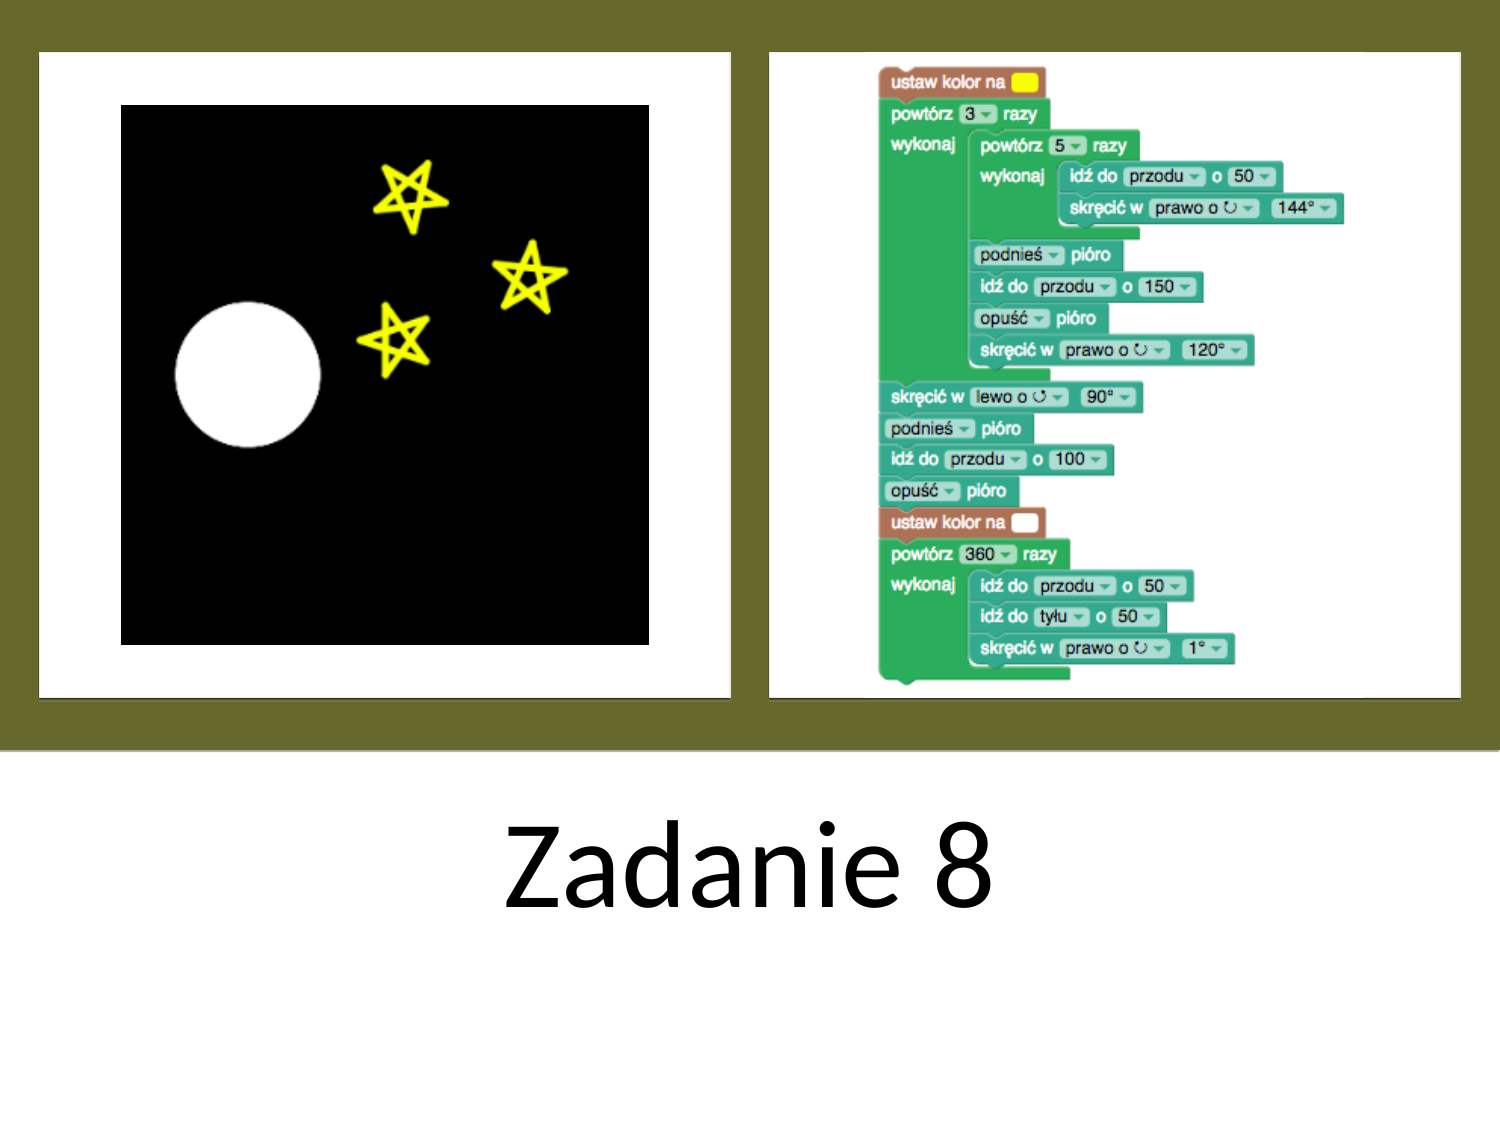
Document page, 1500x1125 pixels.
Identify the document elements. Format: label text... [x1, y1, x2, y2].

text_box [0, 0, 1500, 750]
title Zadanie 8 [187, 761, 1313, 942]
picture [121, 105, 649, 645]
picture [865, 52, 1364, 698]
